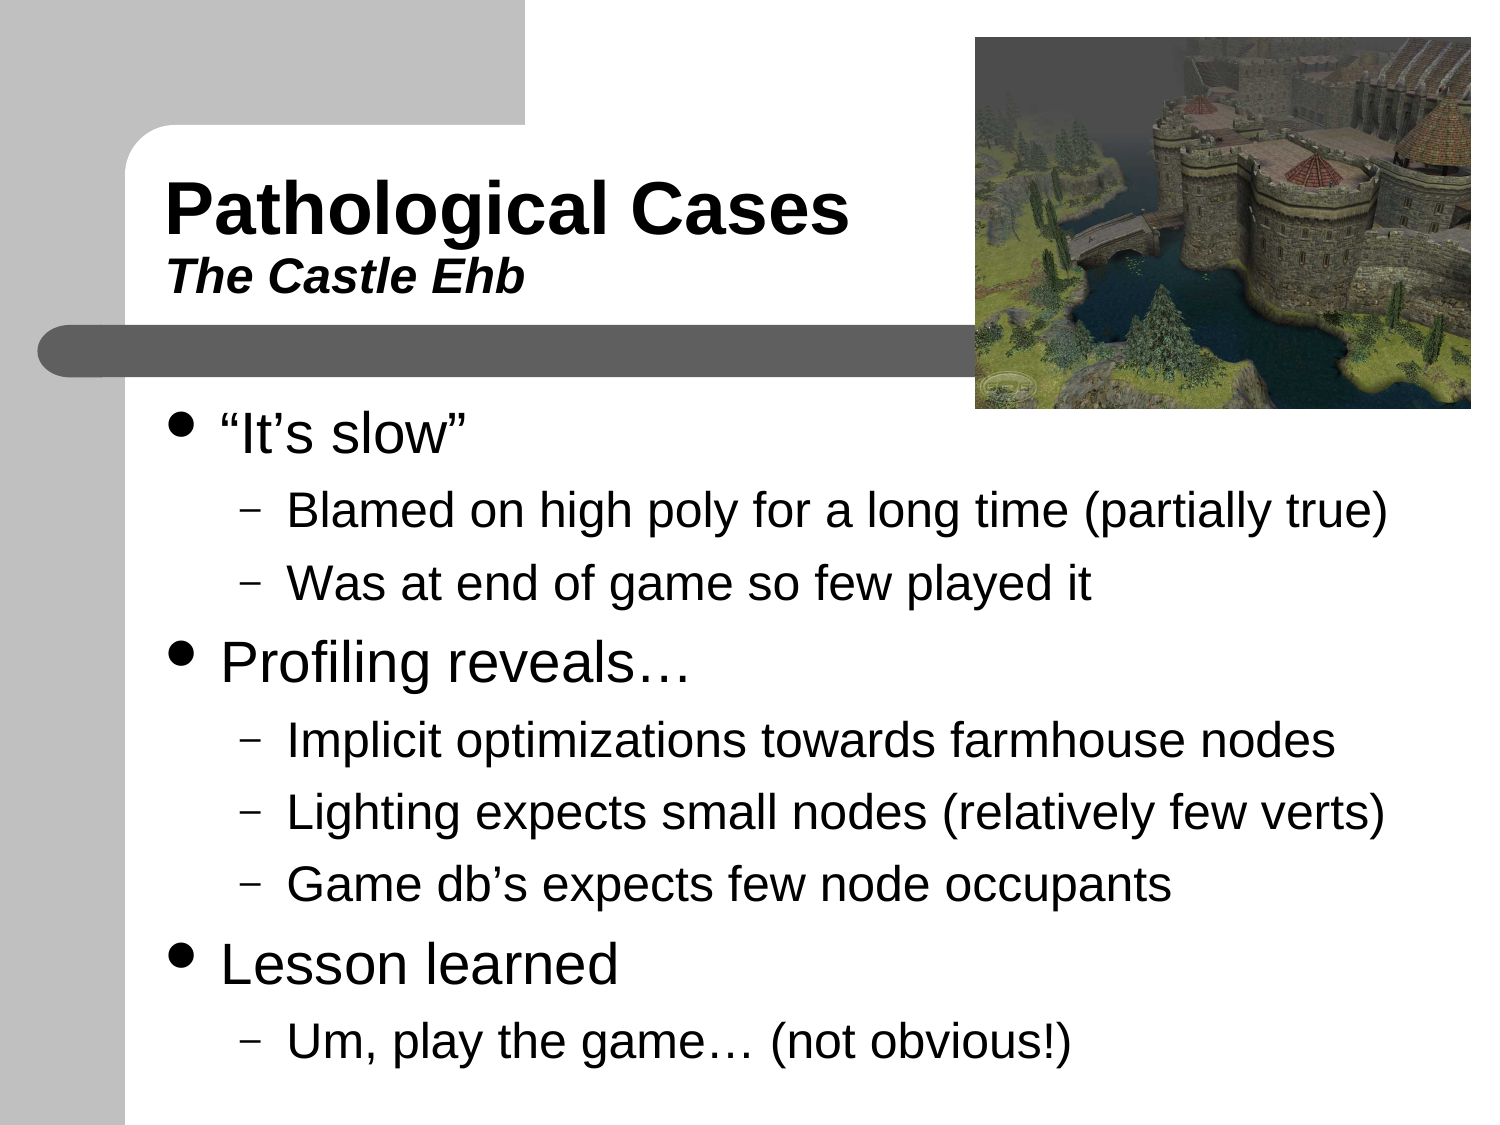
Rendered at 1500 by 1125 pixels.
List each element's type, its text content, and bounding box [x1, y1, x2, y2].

list “It’s slow” Blamed on high poly for a long time (partially true) Was at end of game so few played it Profiling reveals… Implicit optimizations towards farmhouse nodes Lighting expects small nodes (relatively few verts) Game db’s expects few node occupants Lesson learned Um, play the game… (not obvious!) [149, 387, 1463, 1077]
title Pathological Cases The Castle Ehb [149, 124, 975, 313]
picture [975, 37, 1471, 409]
